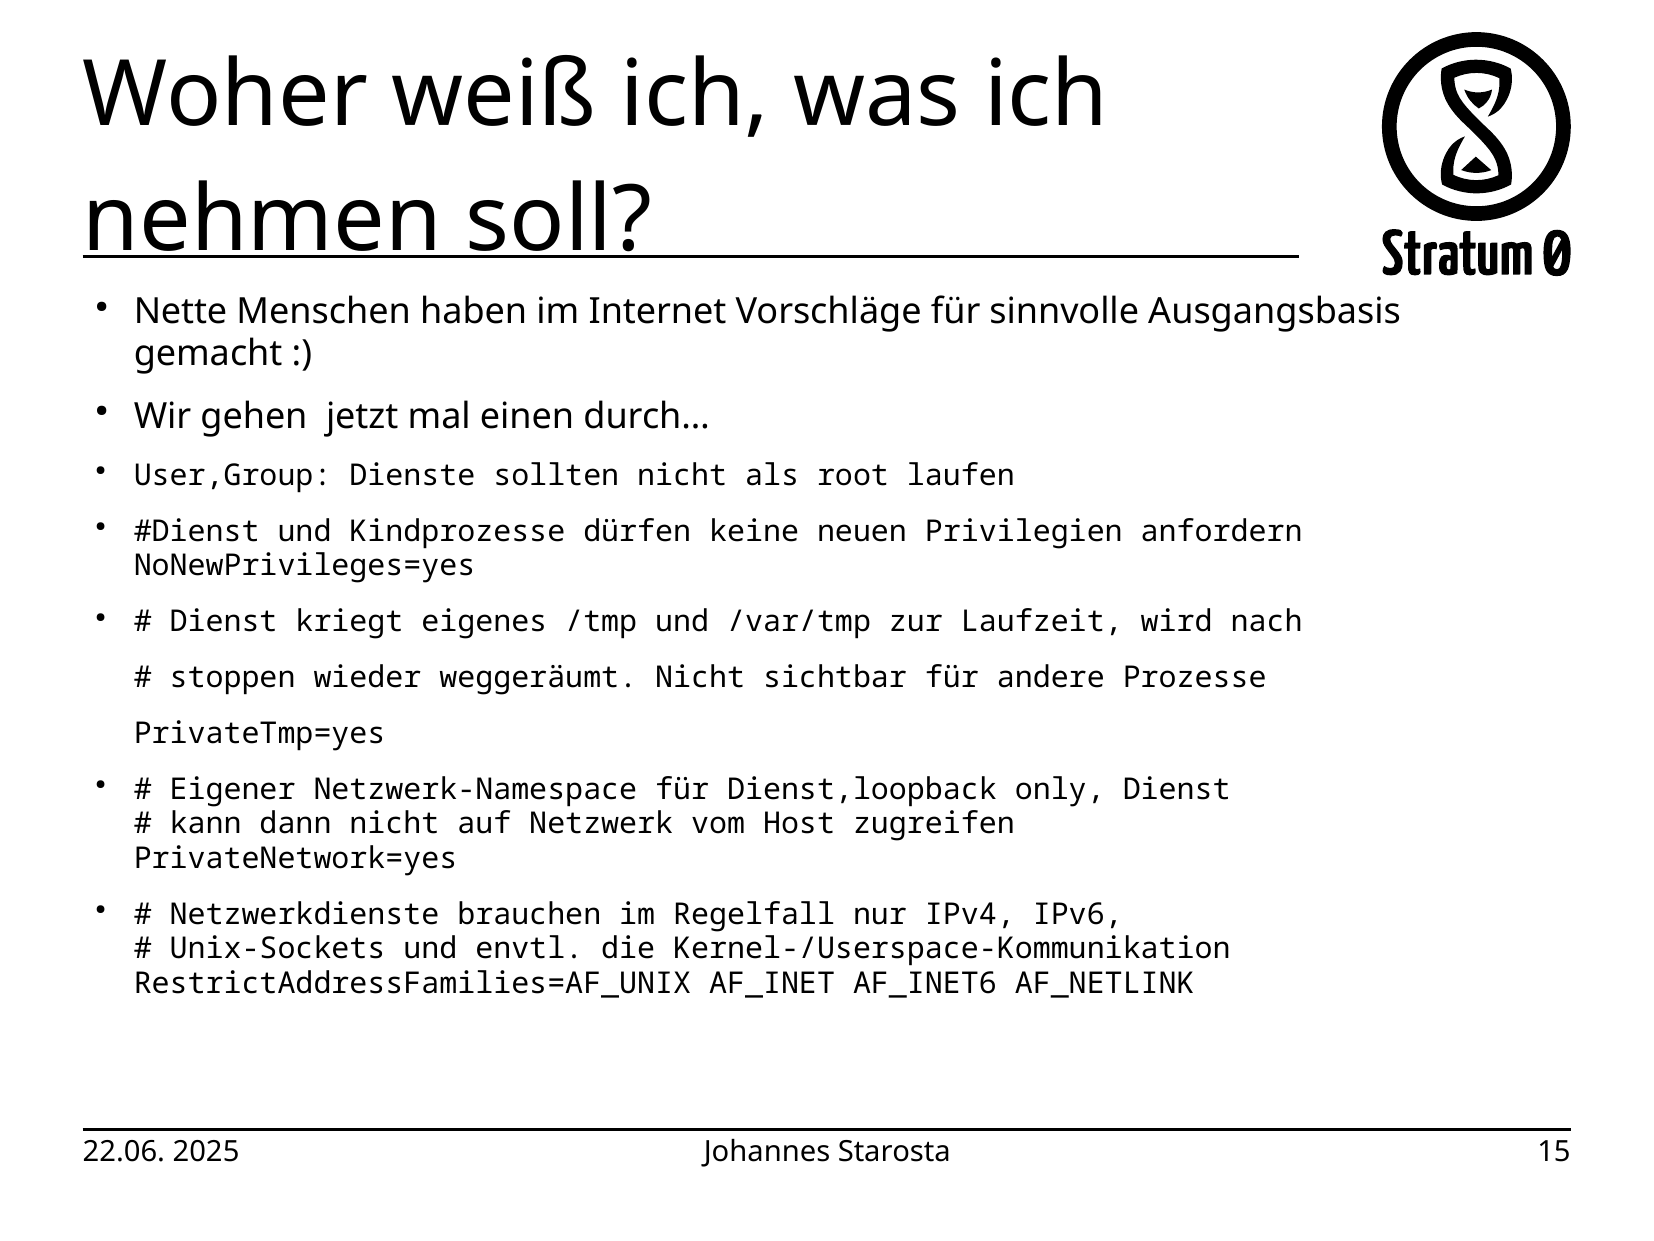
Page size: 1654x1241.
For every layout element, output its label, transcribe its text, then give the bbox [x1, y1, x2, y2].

title Woher weiß ich, was ich nehmen soll? [82, 49, 1300, 257]
list Nette Menschen haben im Internet Vorschläge für sinnvolle Ausgangsbasis gemacht :) Wir gehen jetzt mal einen durch… User,Group: Dienste sollten nicht als root laufen #Dienst und Kindprozesse dürfen keine neuen Privilegien anfordern NoNewPrivileges=yes # Dienst kriegt eigenes /tmp und /var/tmp zur Laufzeit, wird nach # stoppen wieder weggeräumt. Nicht sichtbar für andere Prozesse PrivateTmp=yes # Eigener Netzwerk-Namespace für Dienst,loopback only, Dienst # kann dann nicht auf Netzwerk vom Host zugreifen PrivateNetwork=yes # Netzwerkdienste brauchen im Regelfall nur IPv4, IPv6, # Unix-Sockets und envtl. die Kernel-/Userspace-Kommunikation RestrictAddressFamilies=AF_UNIX AF_INET AF_INET6 AF_NETLINK [82, 290, 1538, 1010]
